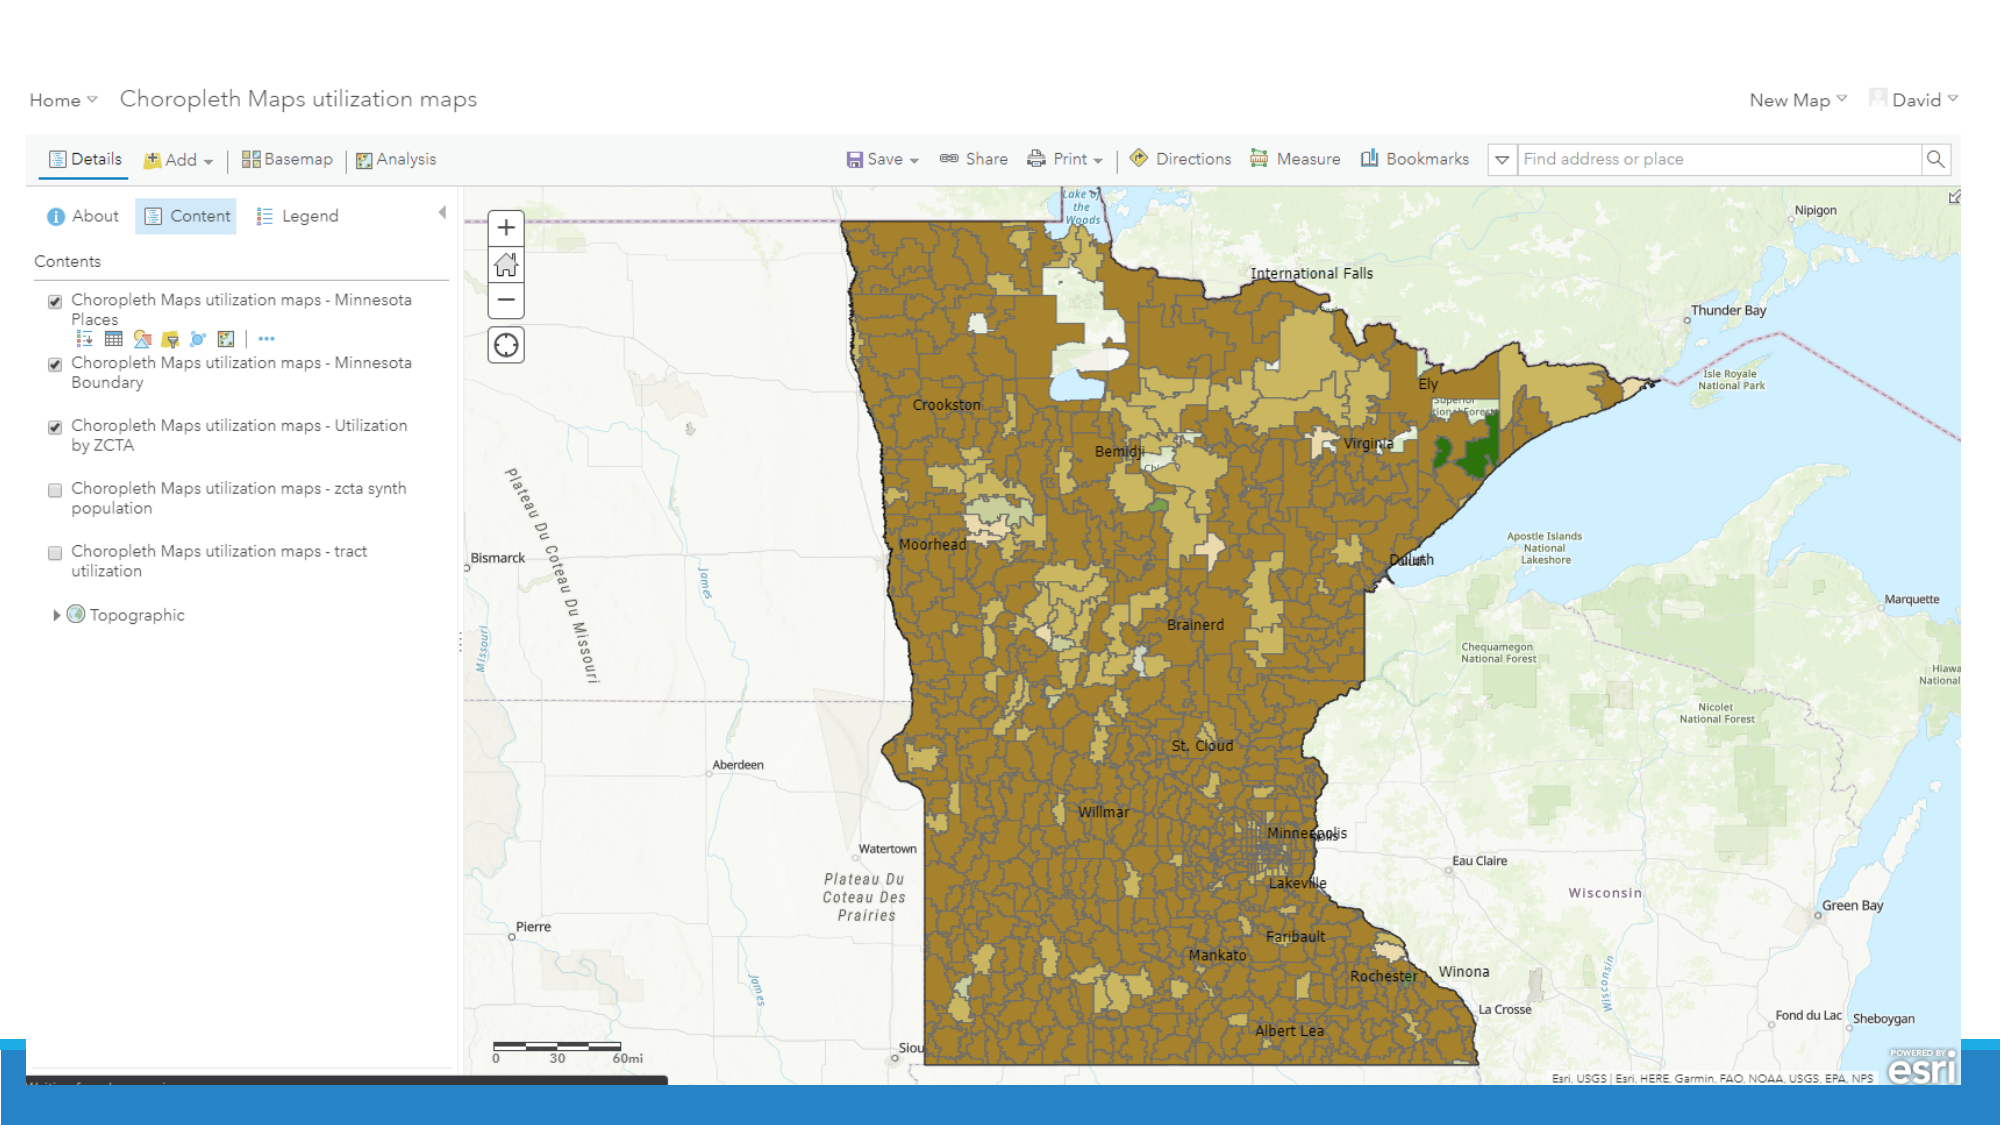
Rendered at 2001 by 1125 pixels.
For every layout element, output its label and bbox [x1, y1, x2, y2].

picture [26, 75, 1961, 1085]
